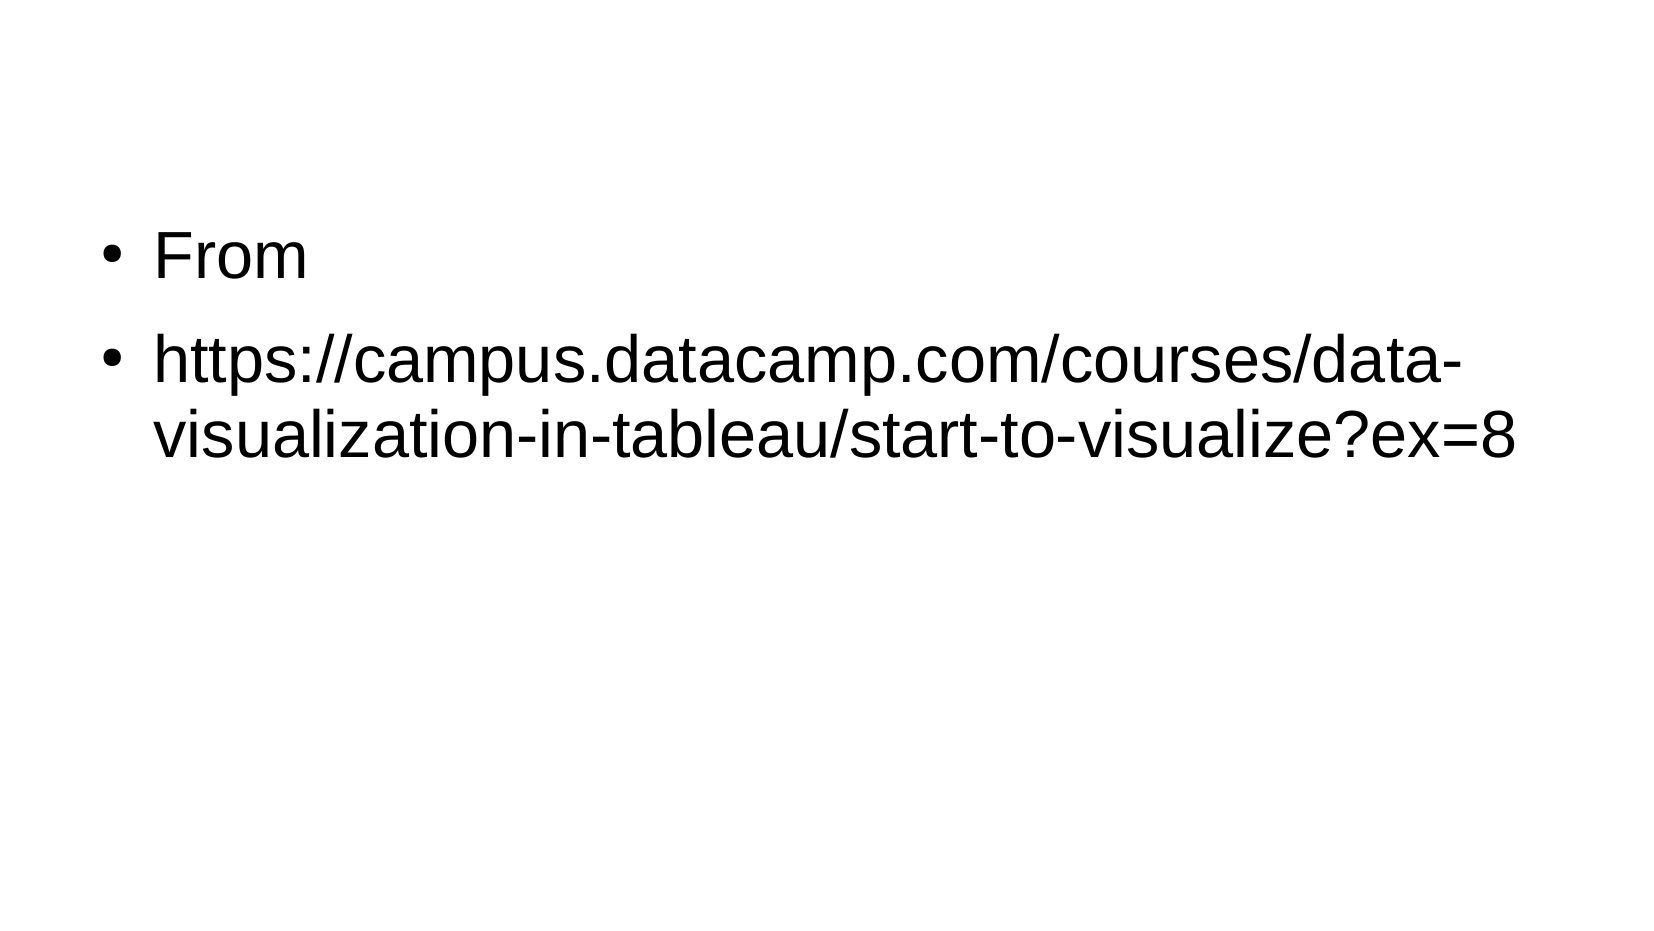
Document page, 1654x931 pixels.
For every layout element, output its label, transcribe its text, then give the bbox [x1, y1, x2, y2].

list From https://campus.datacamp.com/courses/data-visualization-in-tableau/start-to-visualize?ex=8 [82, 217, 1571, 758]
